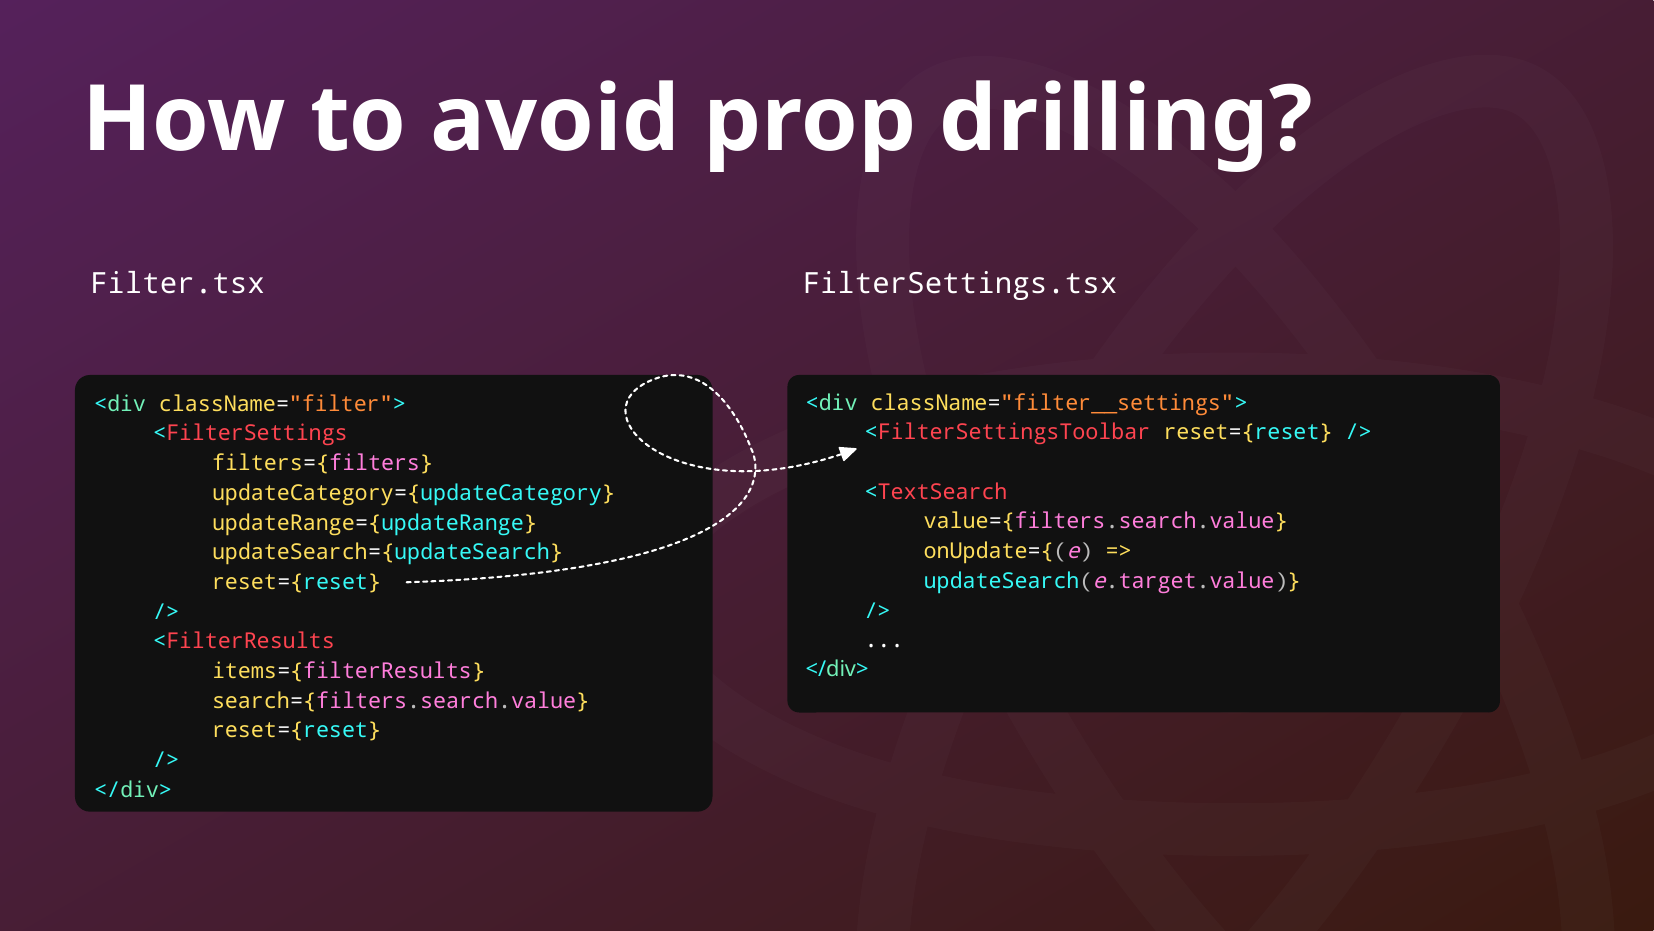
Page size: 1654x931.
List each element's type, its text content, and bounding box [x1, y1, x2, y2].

text_box <div className="filter__settings"> <FilterSettingsToolbar reset={reset} /> <TextSearch value={filters.search.value} onUpdate={(e) => updateSearch(e.target.value)} /> ... </div> [787, 374, 1501, 713]
text_box Filter.tsx [75, 259, 376, 309]
text_box <div className="filter"> <FilterSettings filters={filters} updateCategory={updateCategory} updateRange={updateRange} updateSearch={updateSearch} reset={reset} /> <FilterResults items={filterResults} search={filters.search.value} reset={reset} /> </div> [74, 374, 713, 812]
text_box FilterSettings.tsx [787, 259, 1276, 335]
title How to avoid prop drilling? [82, 37, 1571, 193]
